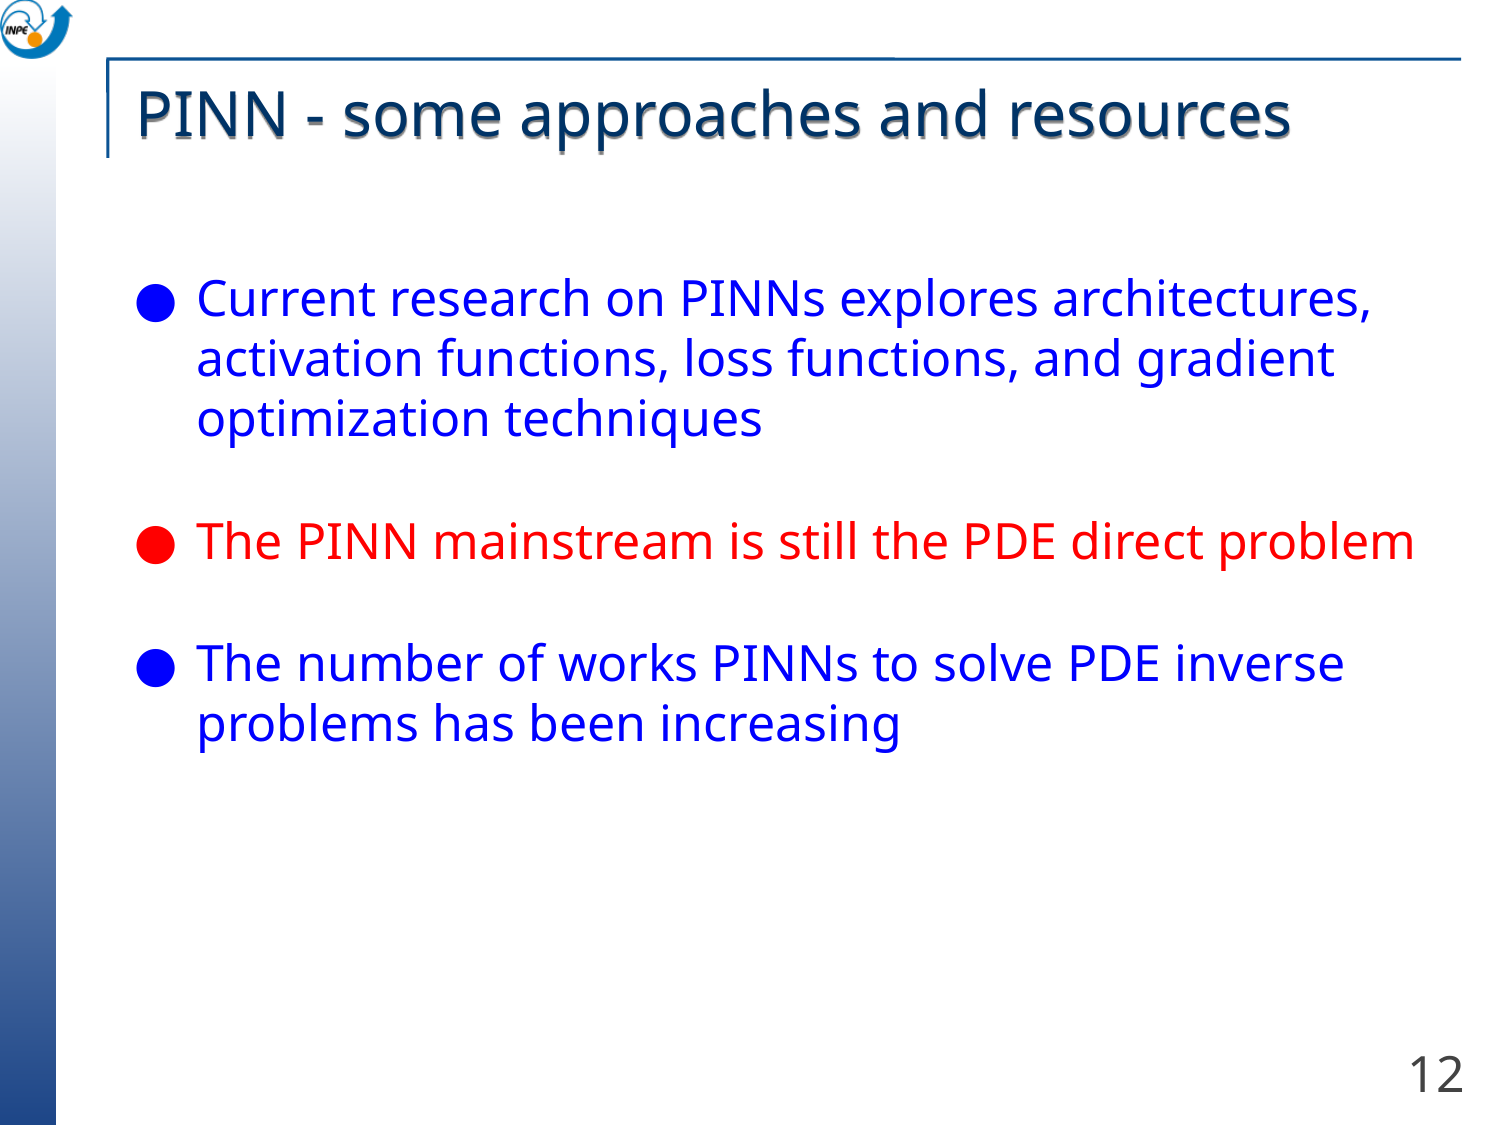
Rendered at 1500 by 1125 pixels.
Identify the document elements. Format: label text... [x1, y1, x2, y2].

title PINN - some approaches and resources [106, 59, 1465, 181]
picture [0, 0, 73, 59]
slide_number 1 [1389, 1033, 1480, 1120]
list Current research on PINNs explores architectures, activation functions, loss functions, and gradient optimization techniques The PINN mainstream is still the PDE direct problem The number of works PINNs to solve PDE inverse problems has been increasing [106, 252, 1465, 1050]
